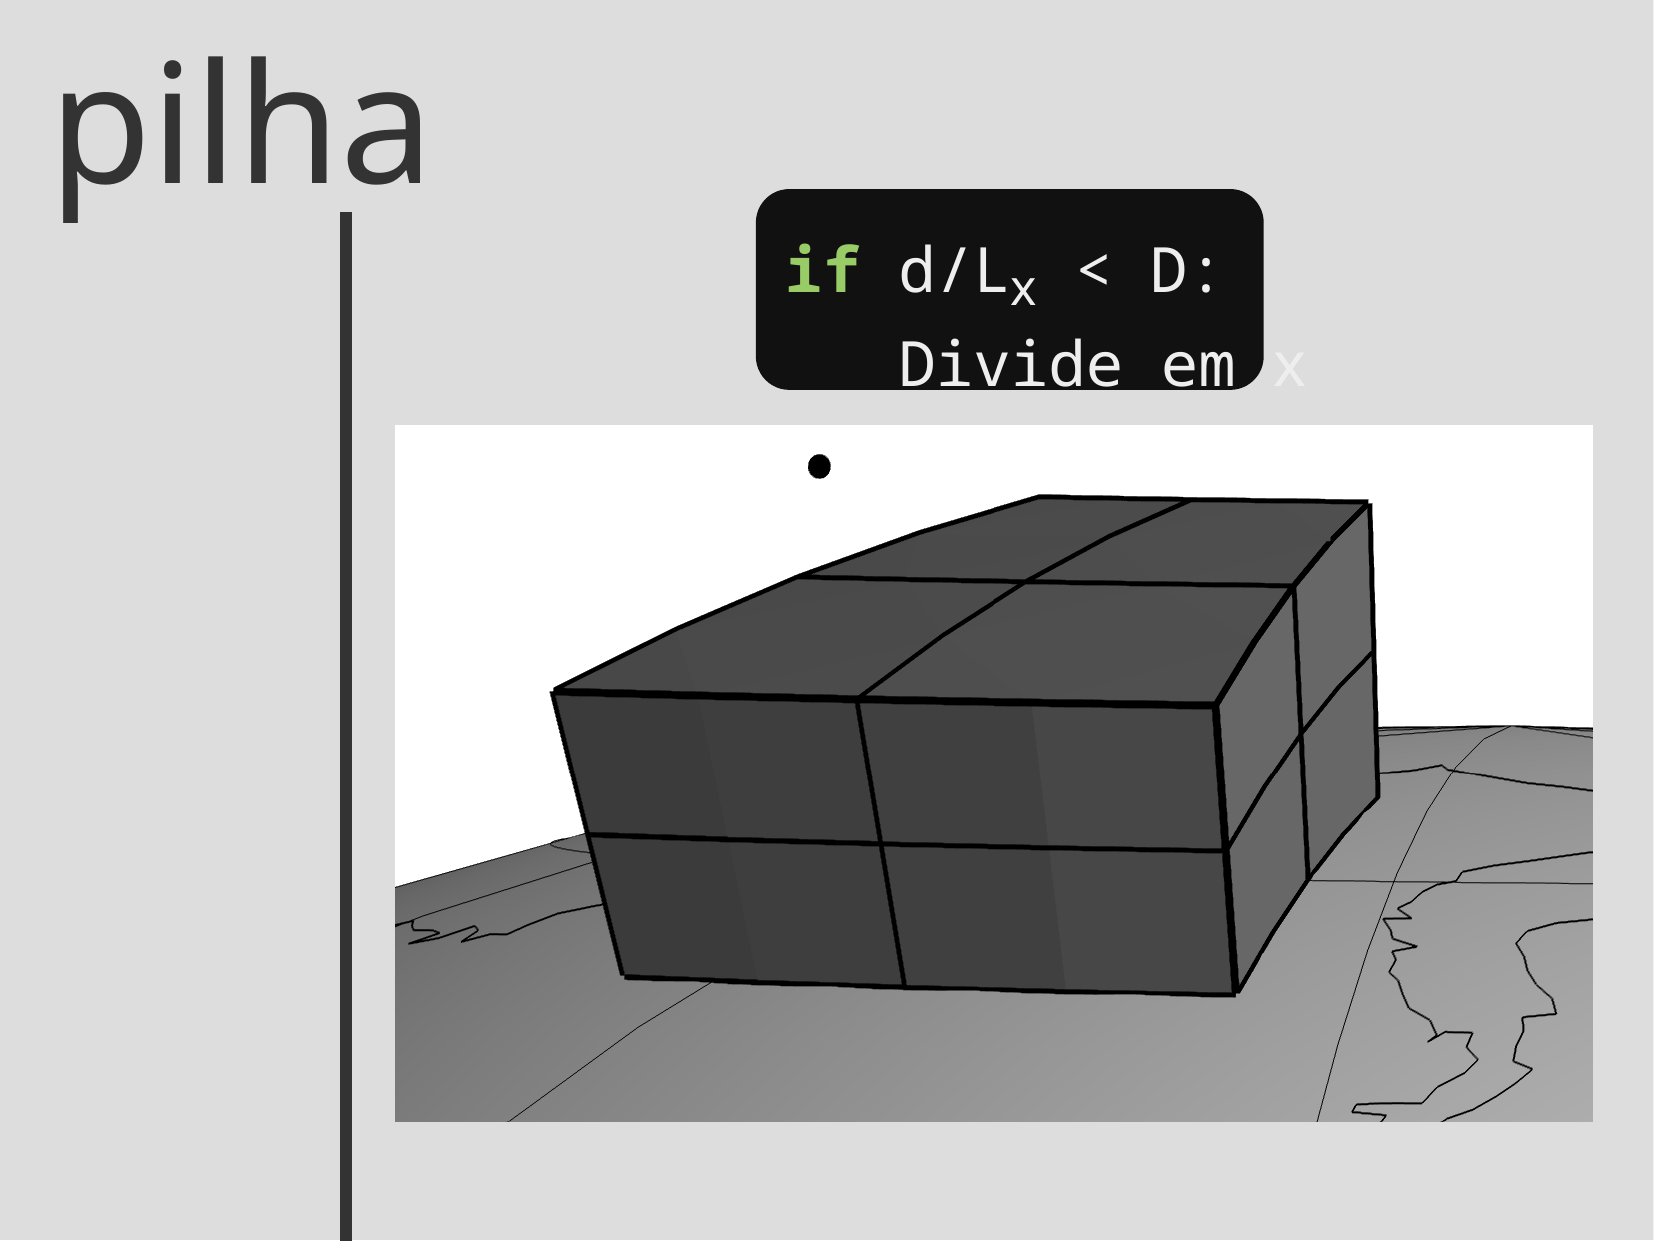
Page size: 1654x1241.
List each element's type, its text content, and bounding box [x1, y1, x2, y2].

text_box pilha [34, 0, 323, 207]
text_box if d/Lx < D: Divide em x [771, 218, 1239, 370]
text_box [755, 189, 1264, 390]
picture [395, 425, 1593, 1123]
